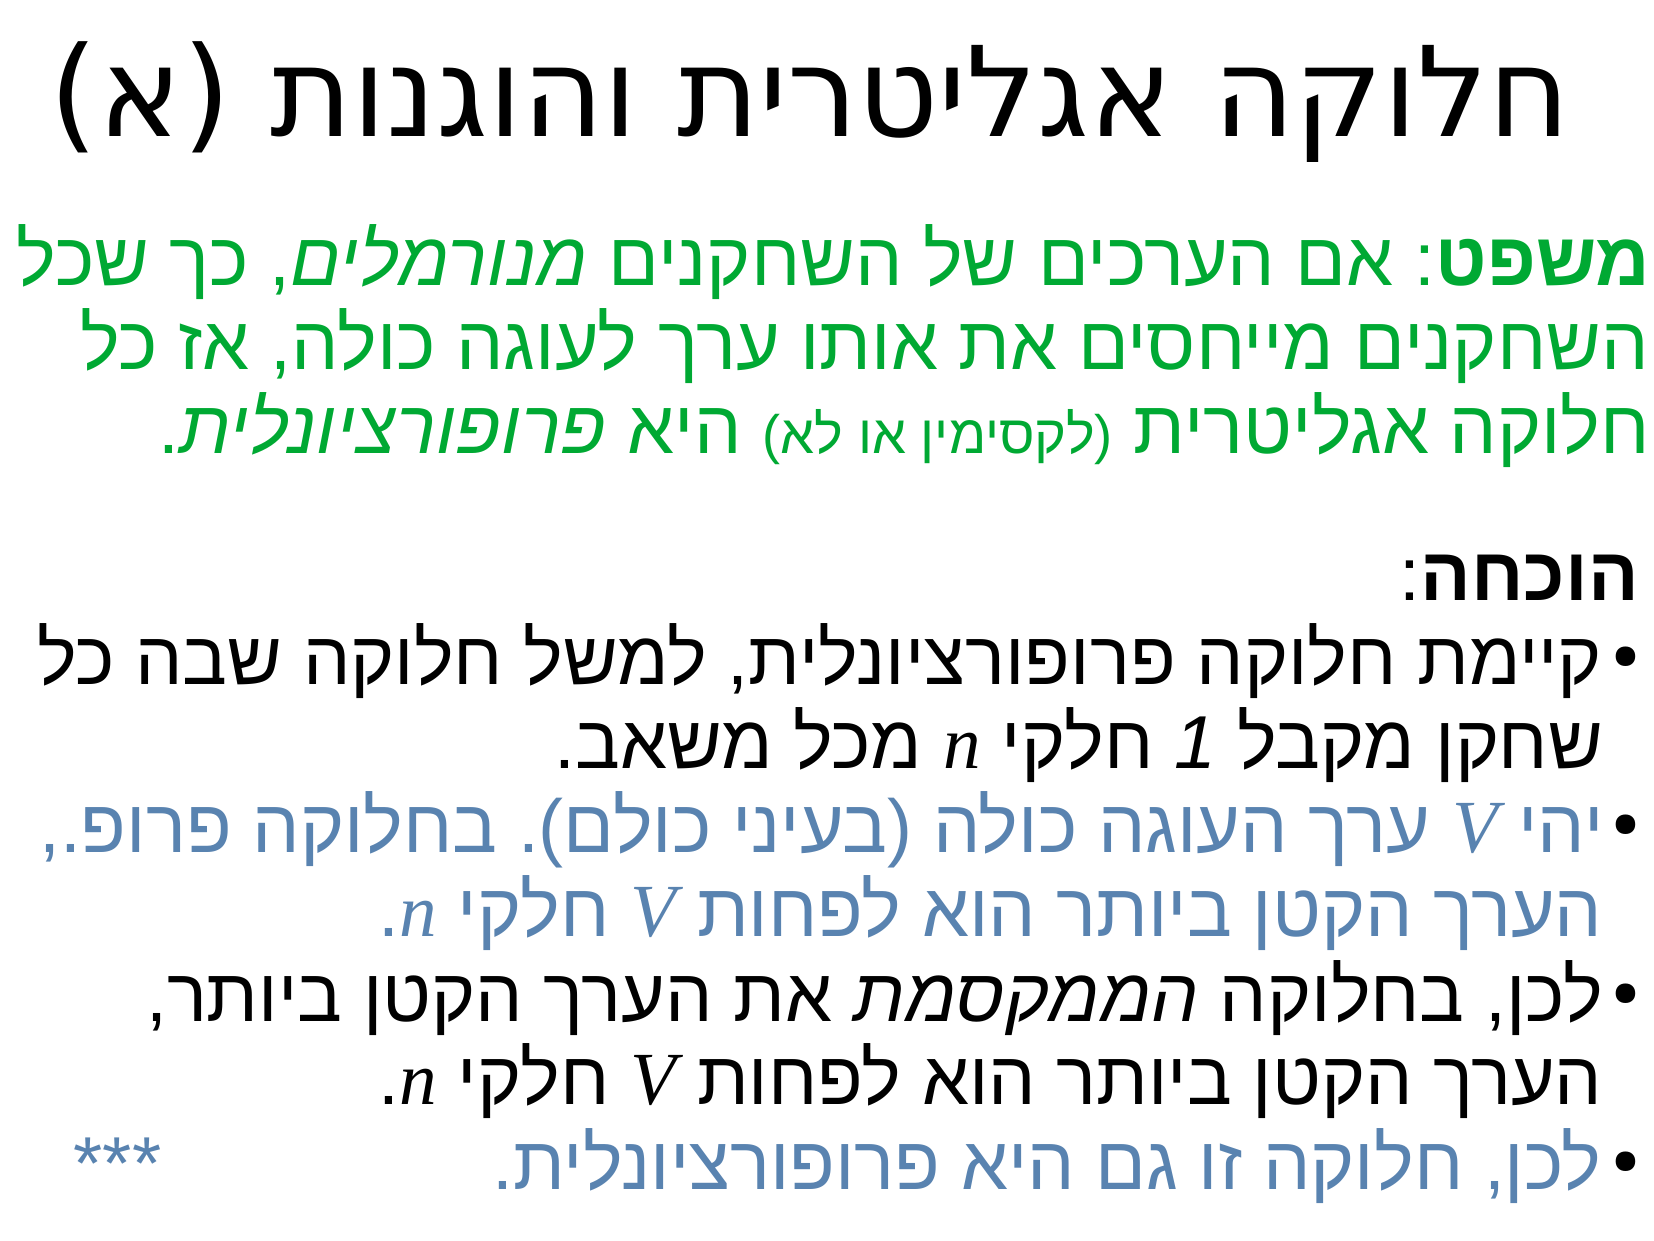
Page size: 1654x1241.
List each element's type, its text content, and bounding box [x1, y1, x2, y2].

title חלוקה אגליטרית והוגנות (א) [0, 7, 1654, 166]
text_box משפט: אם הערכים של השחקנים מנורמלים, כך שכל השחקנים מייחסים את אותו ערך לעוגה כולה, אז כל חלוקה אגליטרית (לקסימין או לא) היא פרופורציונלית. [0, 210, 1654, 477]
text_box הוכחה: קיימת חלוקה פרופורציונלית, למשל חלוקה שבה כל שחקן מקבל 1 חלקי n מכל משאב. יהי V ערך העוגה כולה (בעיני כולם). בחלוקה פרופ., הערך הקטן ביותר הוא לפחות V חלקי n. לכן, בחלוקה הממקסמת את הערך הקטן ביותר,הערך הקטן ביותר הוא לפחות V חלקי n. לכן, חלוקה זו גם היא פרופורציונלית. *** [0, 525, 1654, 1213]
